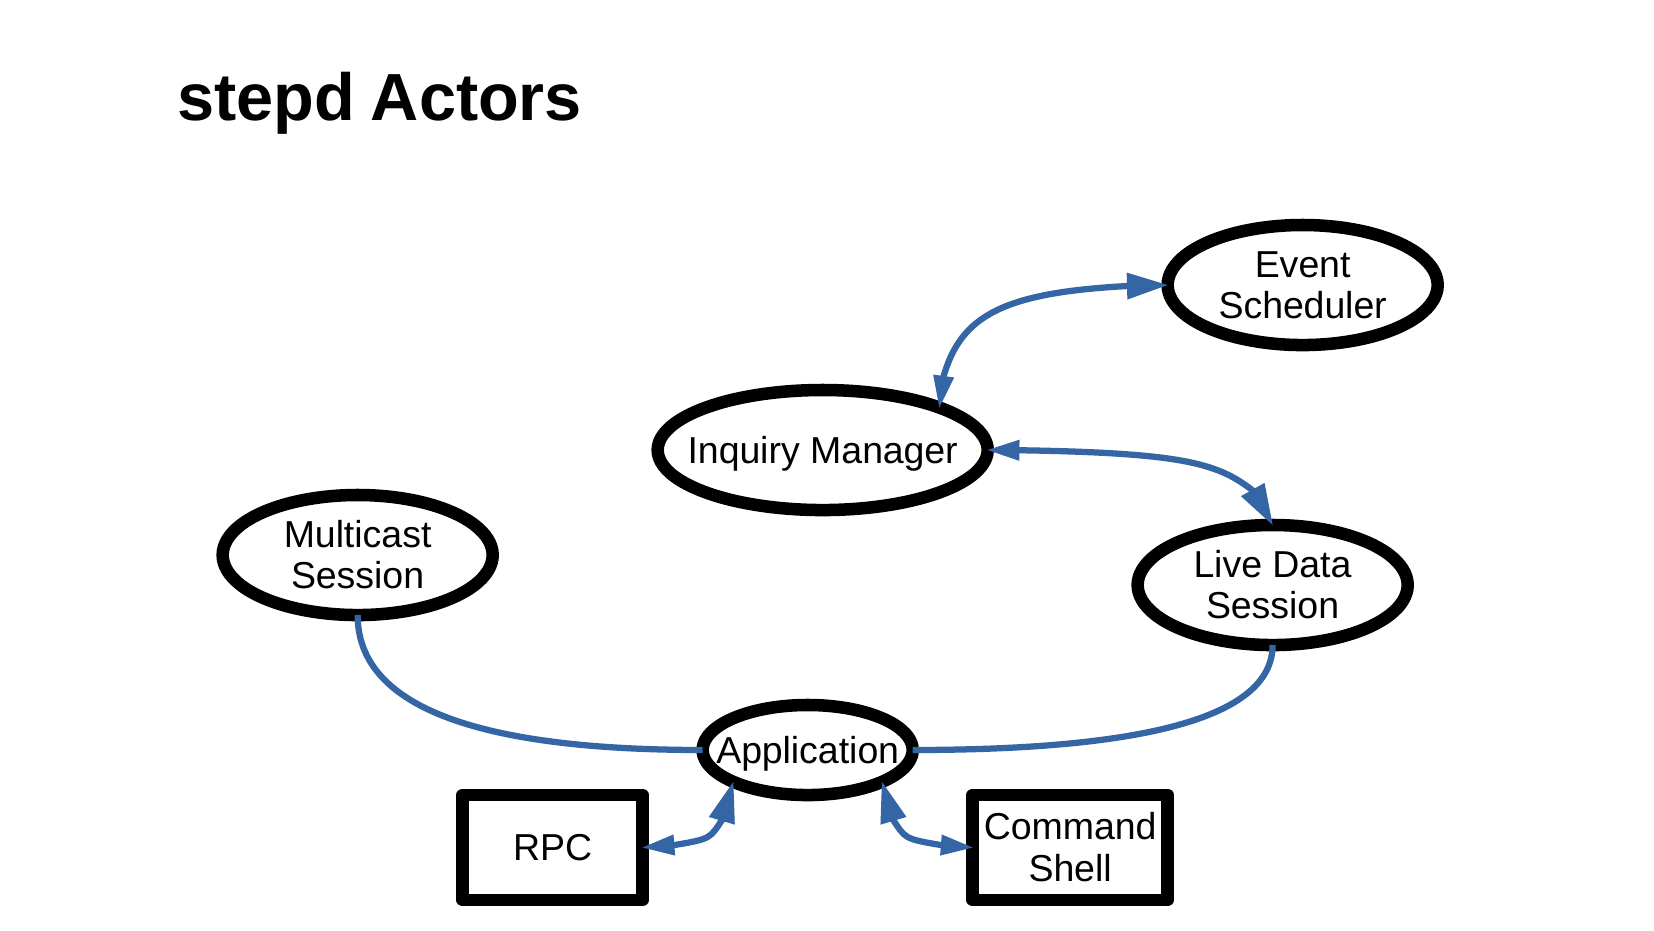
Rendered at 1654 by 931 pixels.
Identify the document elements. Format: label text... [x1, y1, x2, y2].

text_box Multicast Session [222, 495, 493, 616]
text_box RPC [462, 795, 643, 901]
text_box Live Data Session [1137, 525, 1408, 646]
text_box Application [703, 705, 913, 796]
text_box Event Scheduler [1167, 225, 1438, 346]
list stepd Actors [106, 60, 1591, 151]
text_box Inquiry Manager [657, 390, 988, 511]
text_box Command Shell [972, 795, 1168, 901]
